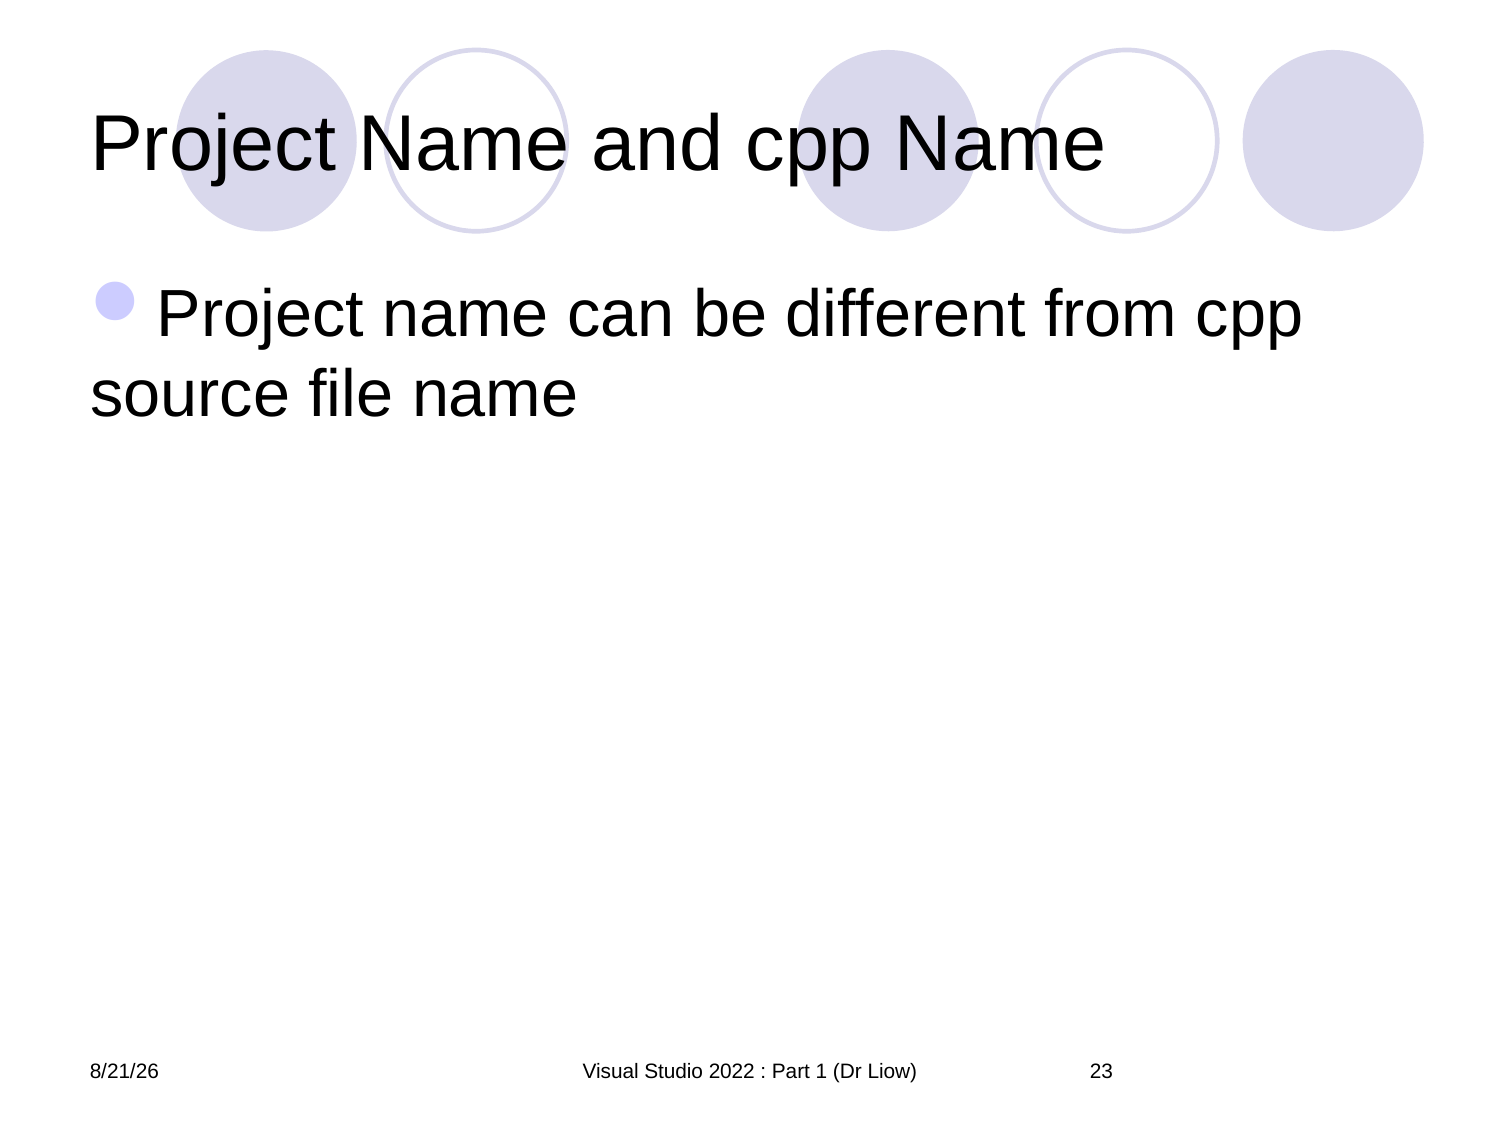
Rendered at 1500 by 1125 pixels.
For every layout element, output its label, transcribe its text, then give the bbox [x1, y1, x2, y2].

list Project name can be different from cpp source file name [75, 262, 1426, 1006]
text_box 1/11/22 [74, 1049, 426, 1101]
text_box <number> [1074, 1049, 1426, 1101]
text_box Visual Studio 2022 : Part 1 (Dr Liow) [512, 1049, 988, 1101]
title Project Name and cpp Name [75, 45, 1426, 233]
